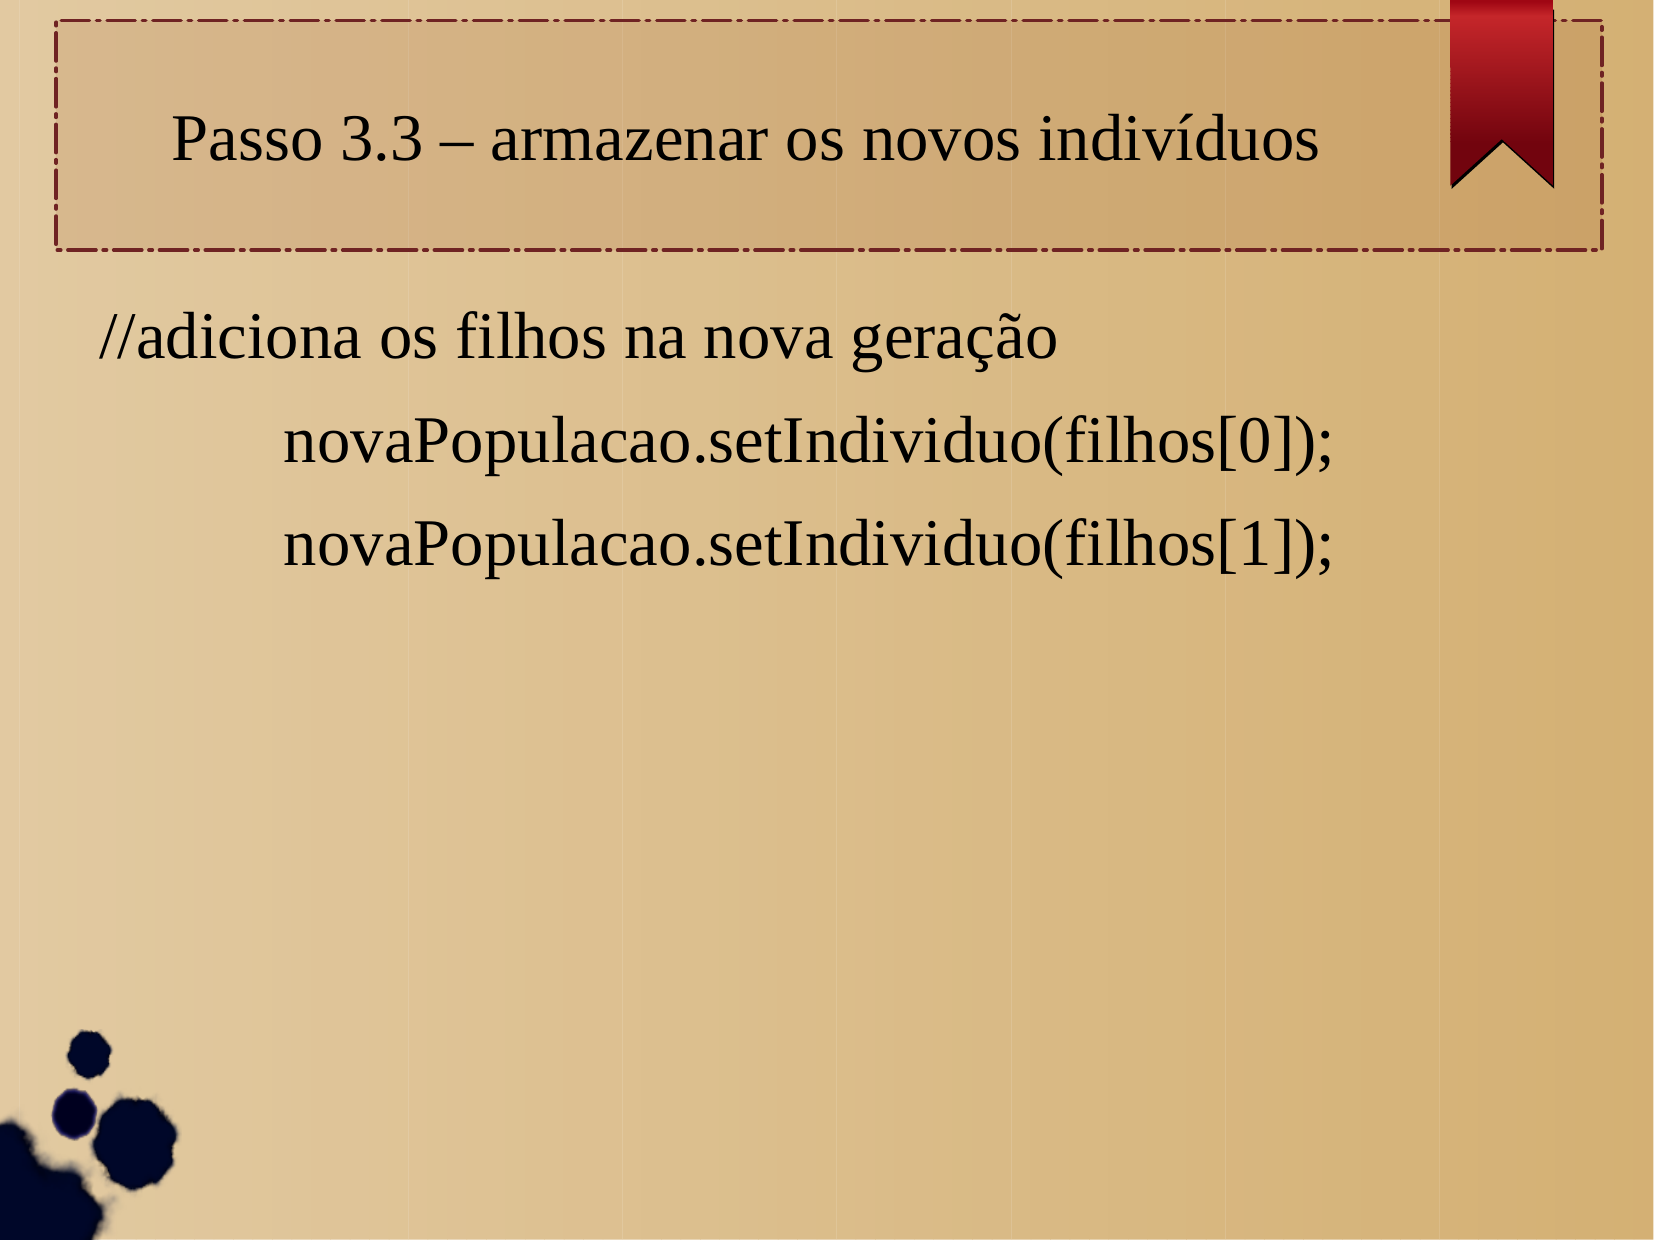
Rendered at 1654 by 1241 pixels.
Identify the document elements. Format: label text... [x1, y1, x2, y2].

title Passo 3.3 – armazenar os novos indivíduos [82, 47, 1412, 229]
list //adiciona os filhos na nova geração novaPopulacao.setIndividuo(filhos[0]); novaPopulacao.setIndividuo(filhos[1]); [82, 299, 1571, 1019]
